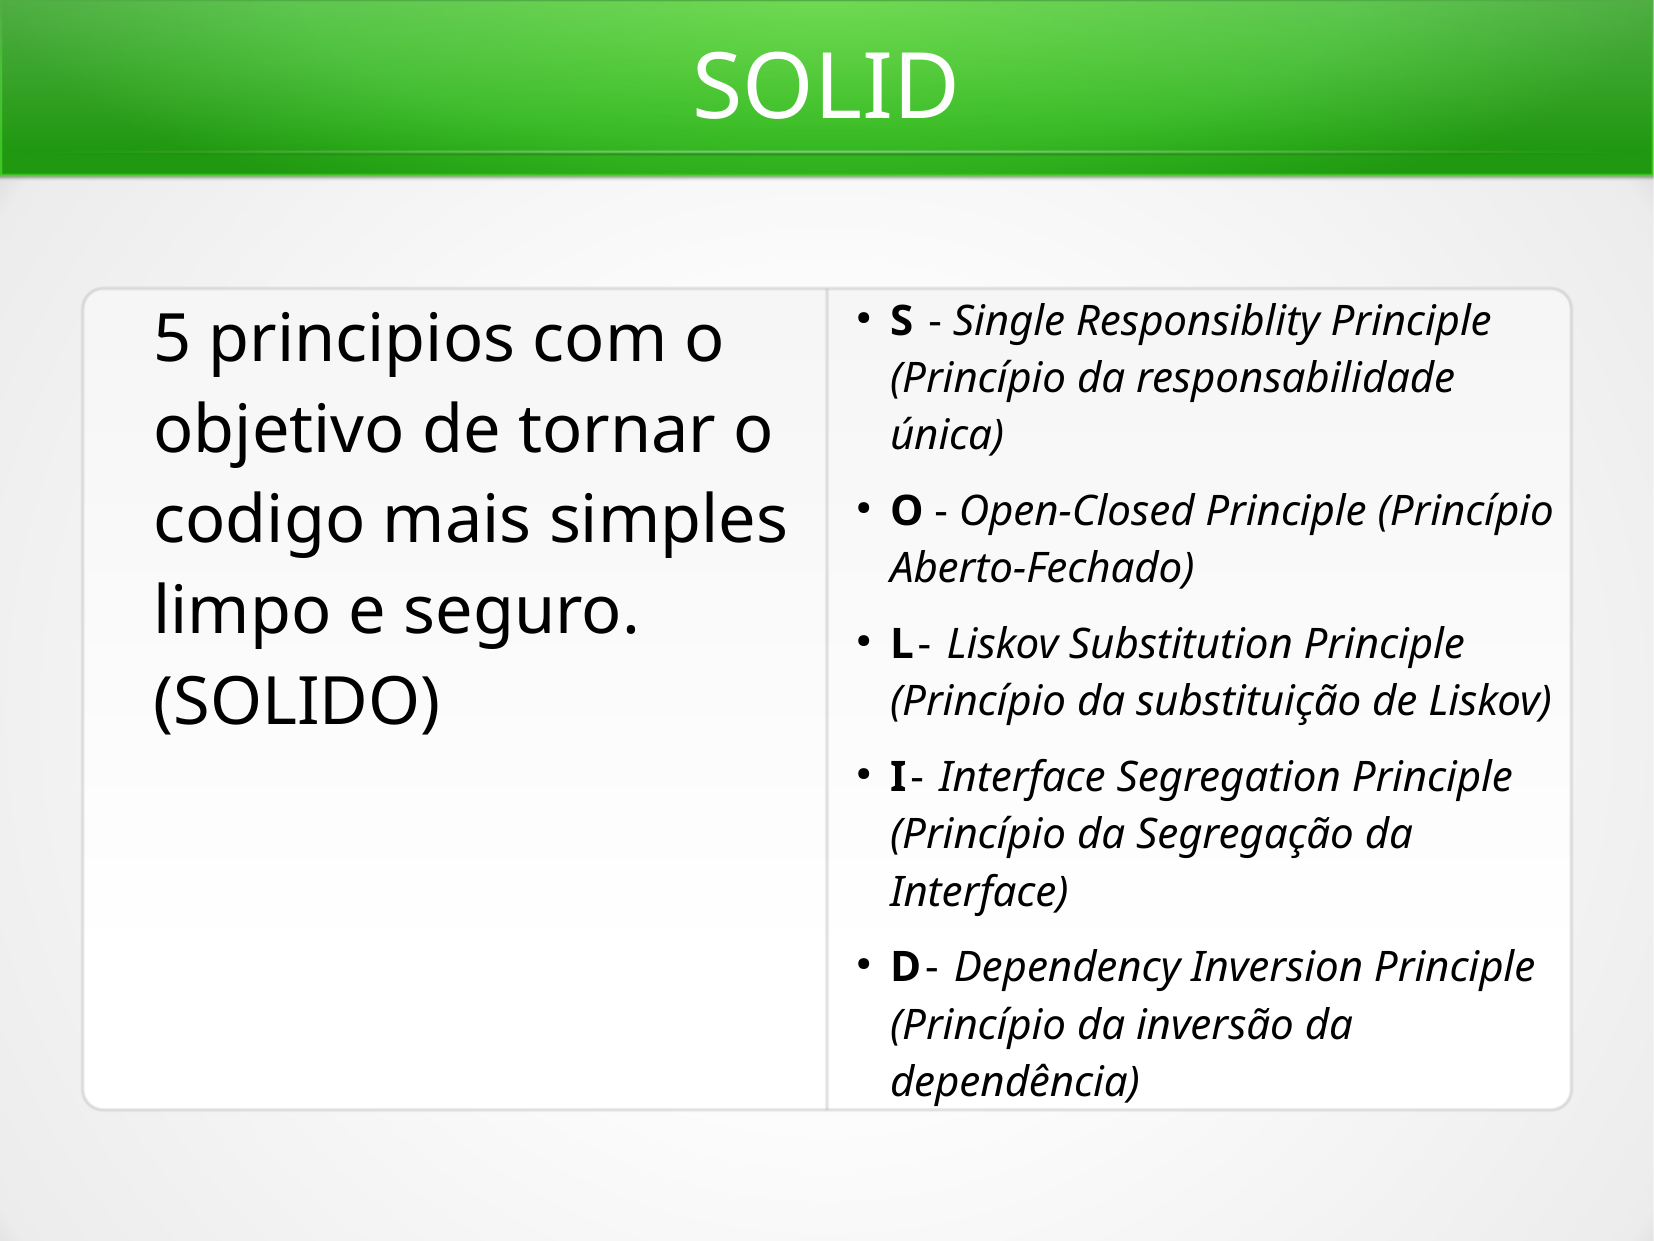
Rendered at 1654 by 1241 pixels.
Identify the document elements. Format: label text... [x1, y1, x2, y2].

list S - Single Responsiblity Principle (Princípio da responsabilidade única) O - Open-Closed Principle (Princípio Aberto-Fechado) L - Liskov Substitution Principle (Princípio da substituição de Liskov) I - Interface Segregation Principle (Princípio da Segregação da Interface) D - Dependency Inversion Principle (Princípio da inversão da dependência) [845, 290, 1572, 1111]
list 5 principios com o objetivo de tornar o codigo mais simples limpo e seguro.(SOLIDO) [82, 290, 809, 1111]
title SOLID [82, 11, 1571, 154]
picture [0, 0, 1654, 1241]
